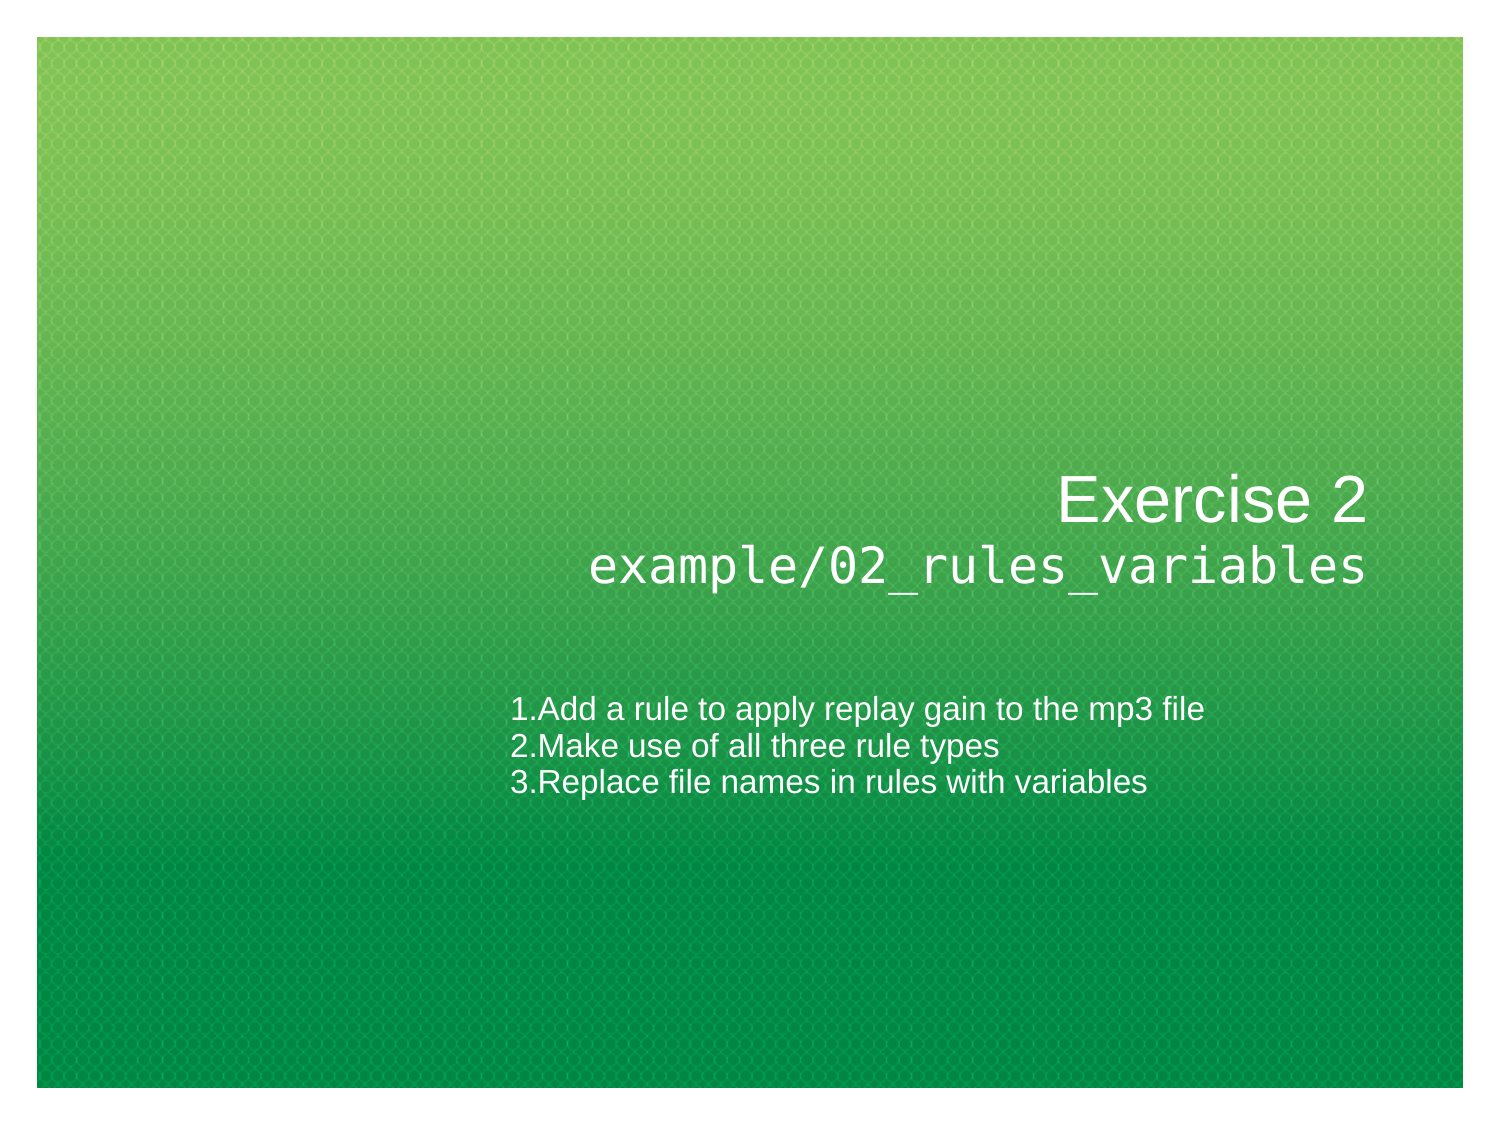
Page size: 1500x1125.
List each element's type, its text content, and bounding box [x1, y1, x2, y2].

list Add a rule to apply replay gain to the mp3 file Make use of all three rule types Replace file names in rules with variables [510, 690, 1372, 946]
picture [37, 37, 1463, 1088]
title Exercise 2 example/02_rules_variables [135, 435, 1369, 623]
